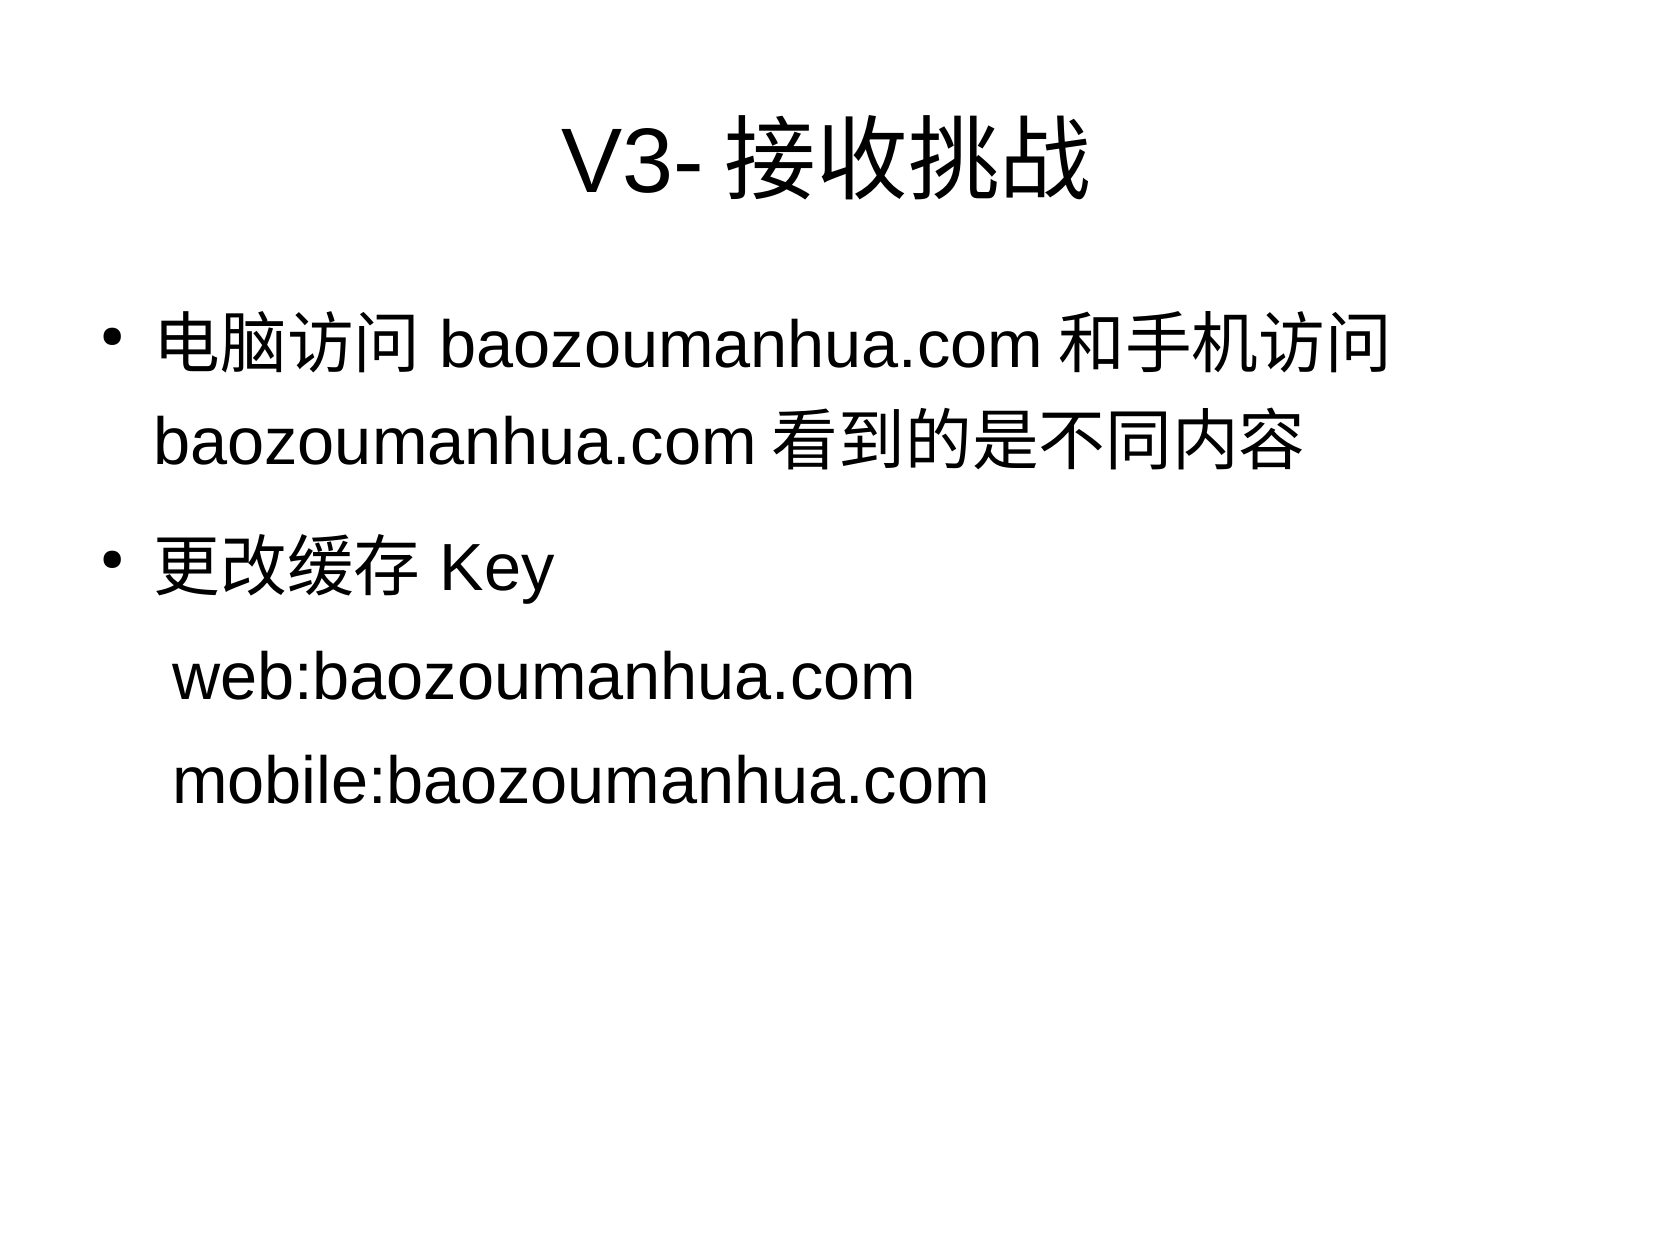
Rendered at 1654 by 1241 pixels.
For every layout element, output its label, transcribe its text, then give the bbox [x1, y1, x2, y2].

list 电脑访问baozoumanhua.com和手机访问baozoumanhua.com看到的是不同内容 更改缓存Key web:baozoumanhua.com mobile:baozoumanhua.com [82, 290, 1571, 1109]
title V3-接收挑战 [82, 49, 1571, 257]
